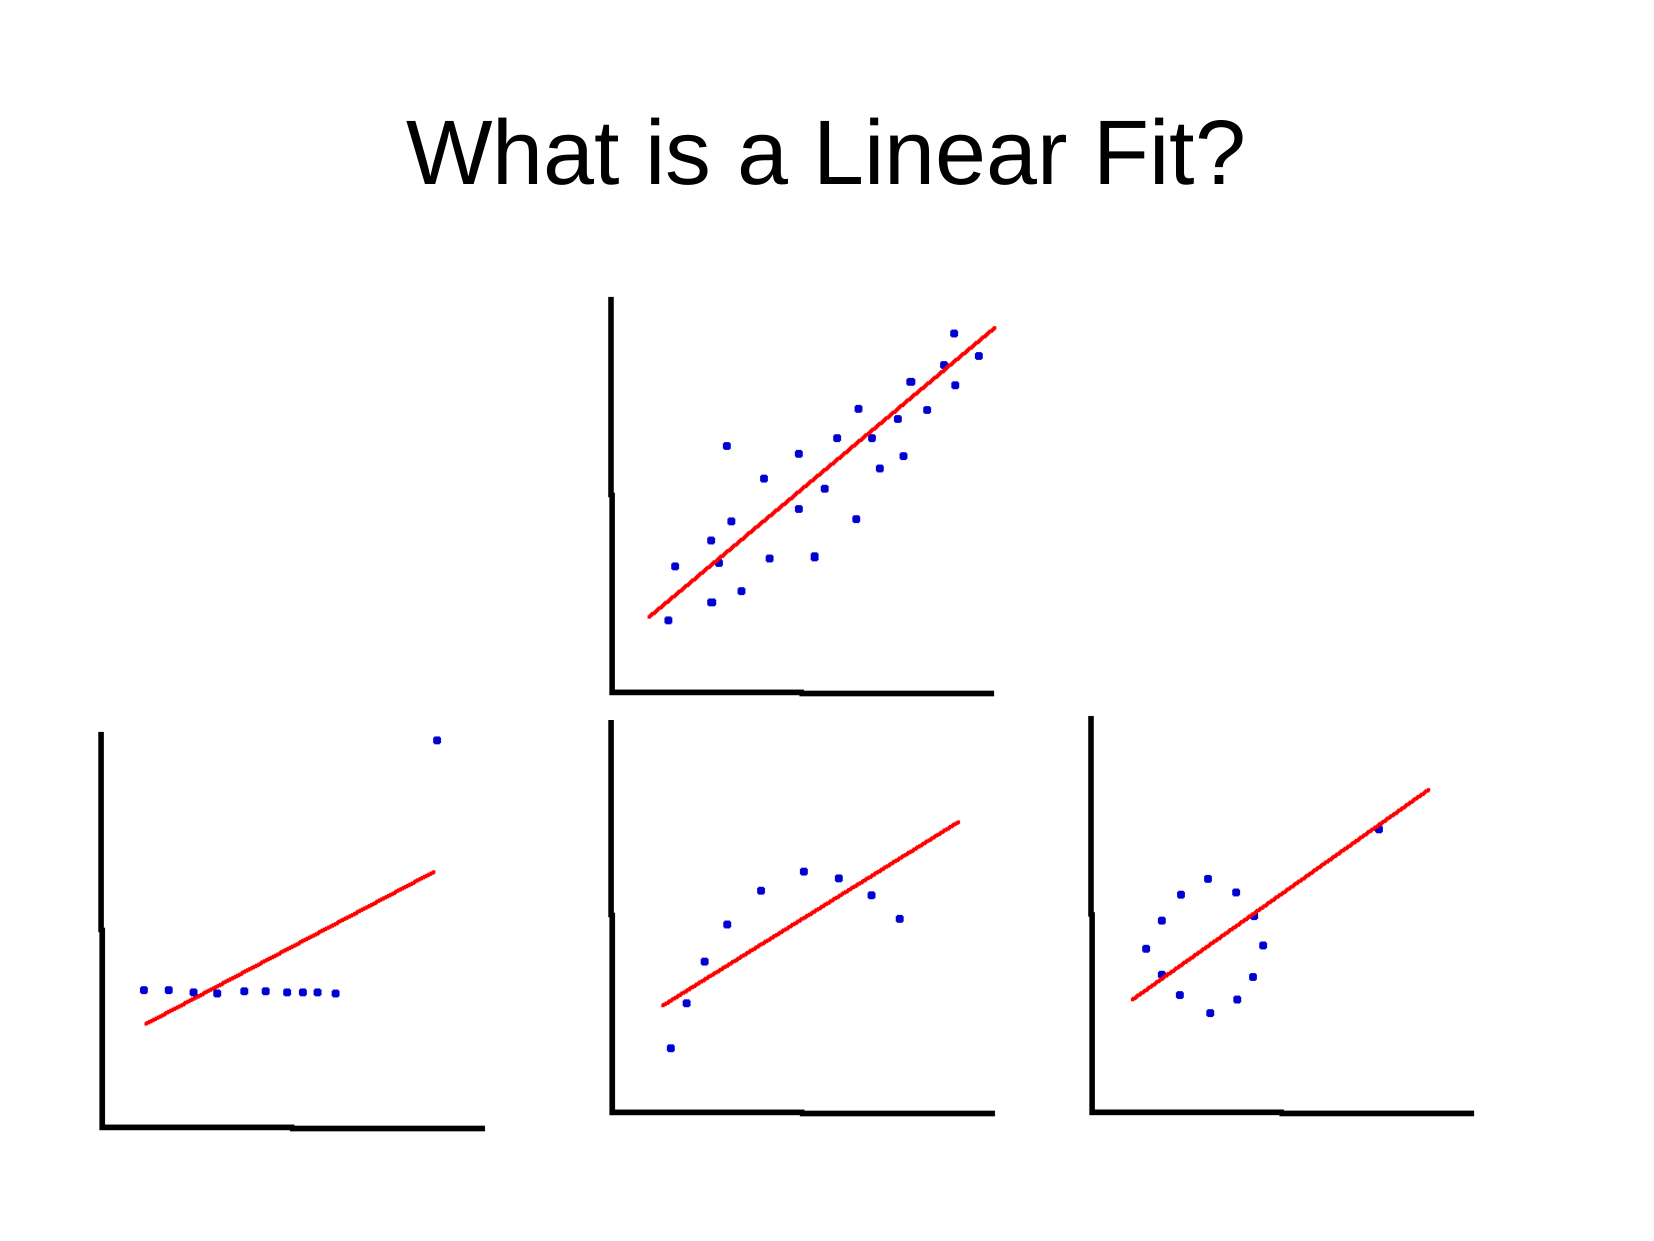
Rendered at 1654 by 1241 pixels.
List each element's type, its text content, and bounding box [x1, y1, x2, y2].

picture [570, 270, 1021, 1141]
title What is a Linear Fit? [82, 49, 1571, 257]
picture [1050, 689, 1500, 1140]
picture [60, 705, 511, 1156]
